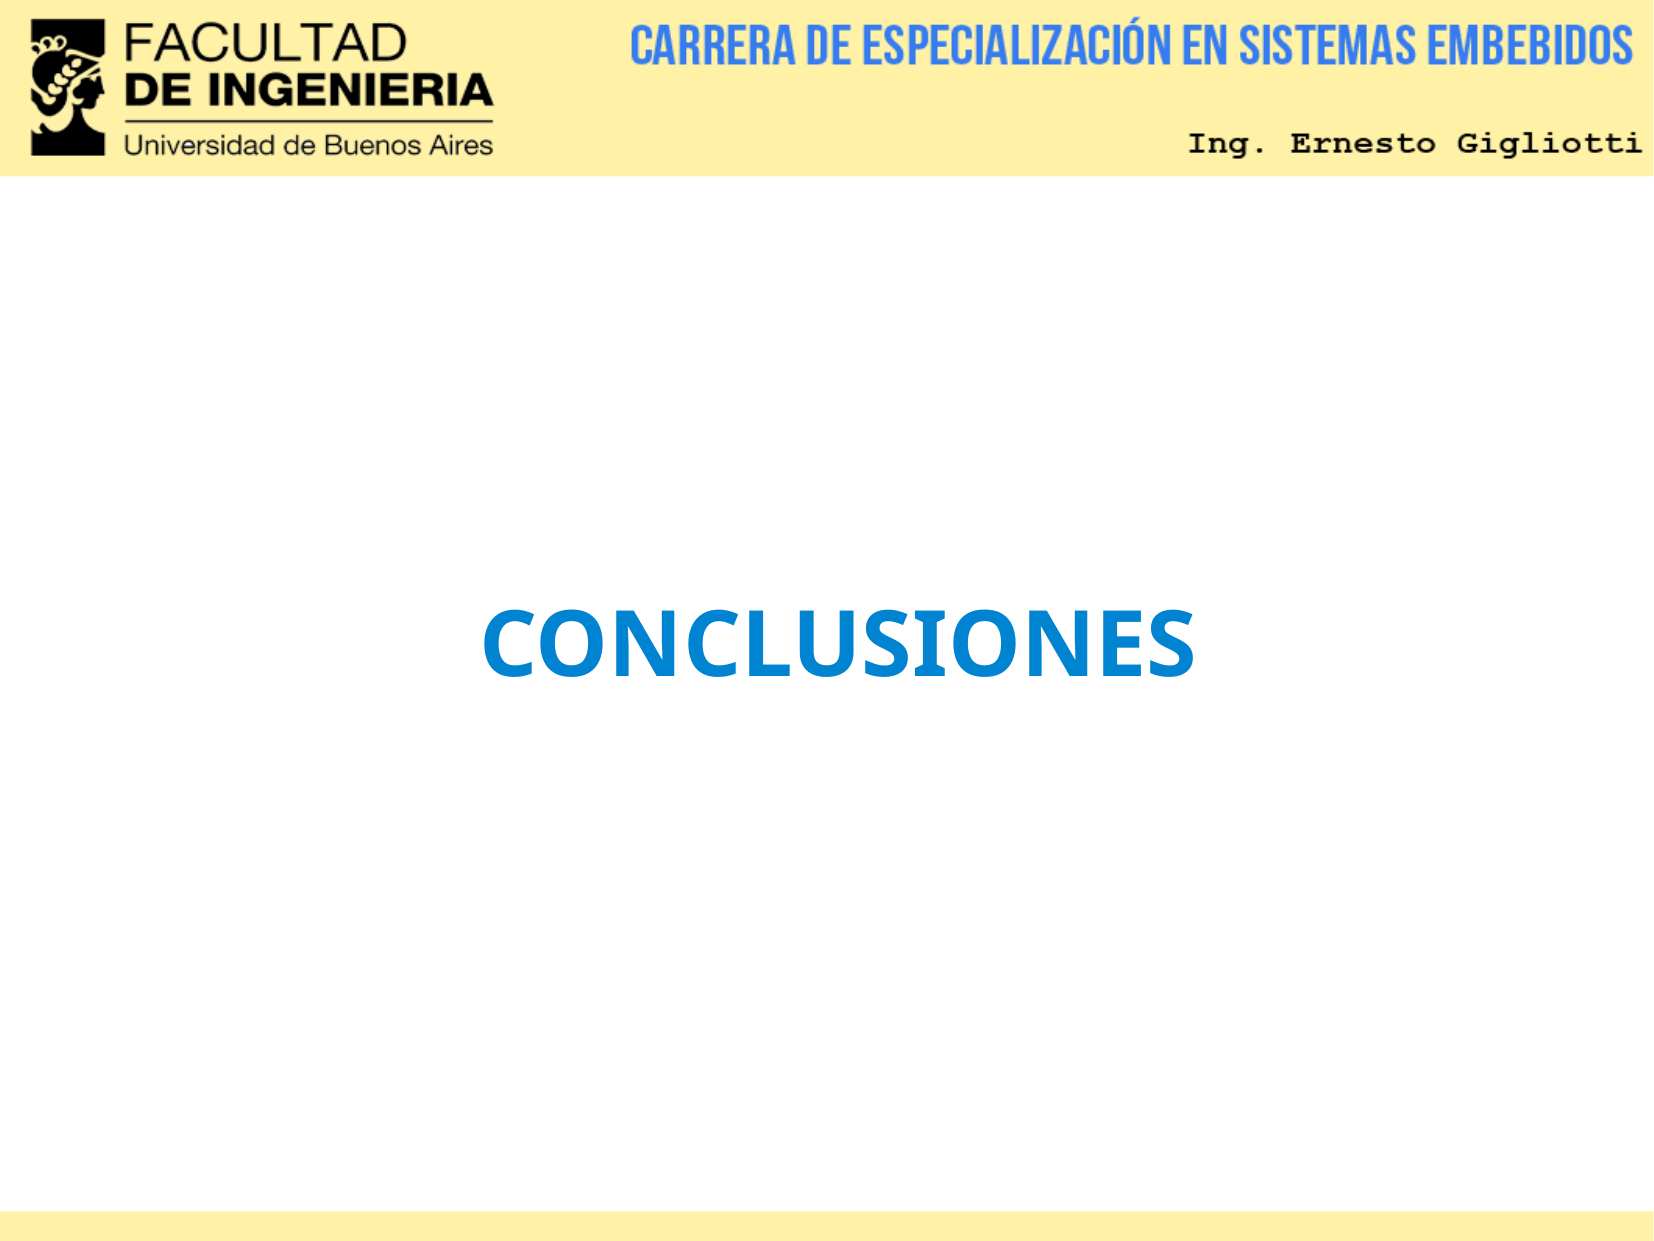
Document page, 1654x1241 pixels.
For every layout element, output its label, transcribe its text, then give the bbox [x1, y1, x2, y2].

title CONCLUSIONES [94, 537, 1583, 745]
picture [0, 0, 1654, 1241]
